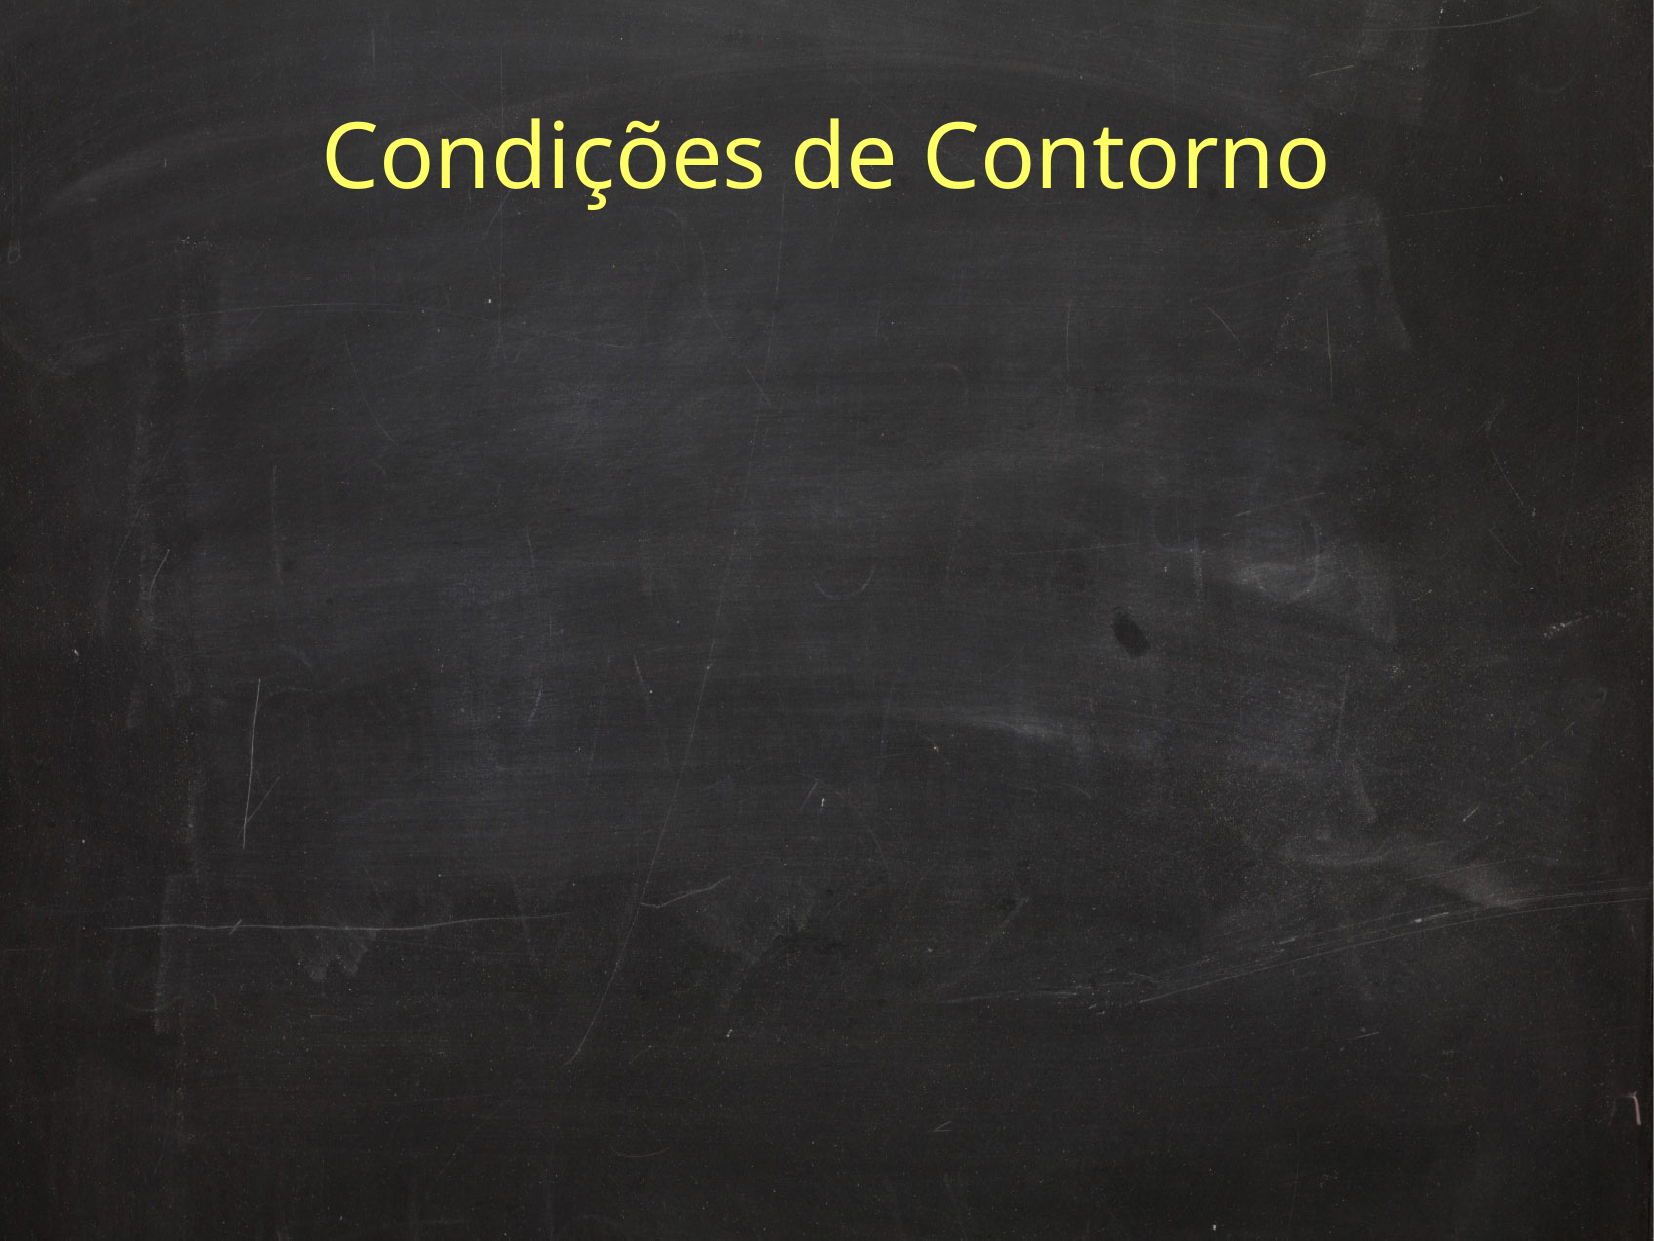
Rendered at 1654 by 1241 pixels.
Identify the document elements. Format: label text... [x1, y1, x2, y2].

title Condições de Contorno [82, 56, 1571, 250]
picture [0, 0, 1654, 1241]
